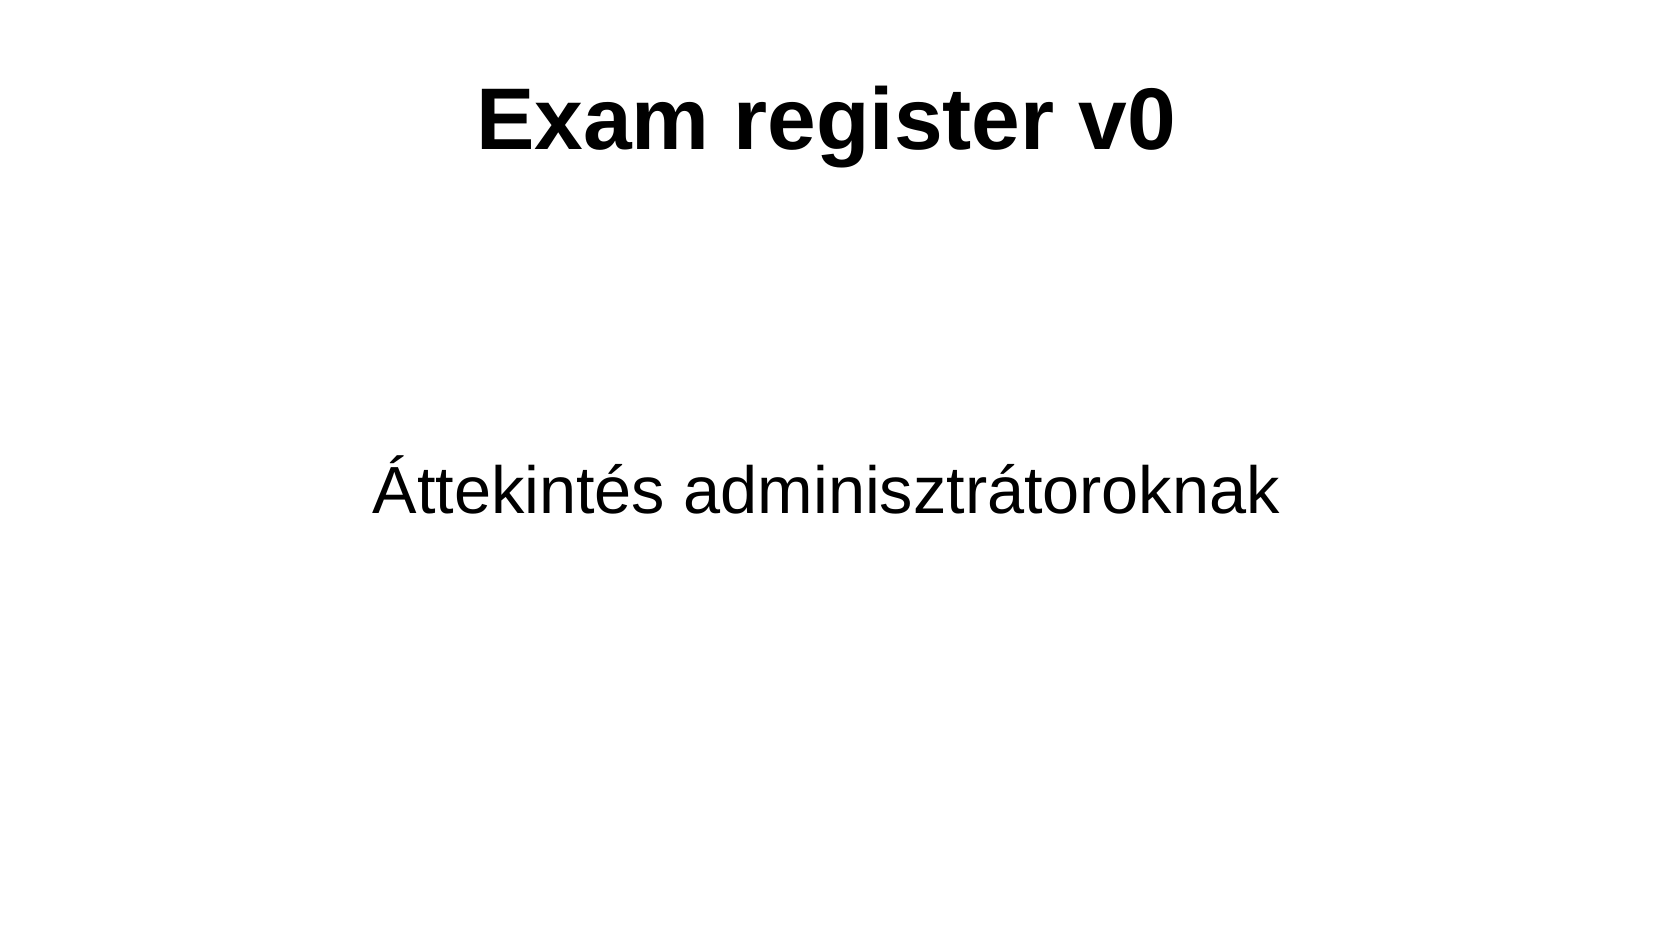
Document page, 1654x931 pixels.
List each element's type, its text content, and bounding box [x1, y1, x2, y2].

subtitle Áttekintés adminisztrátoroknak [82, 217, 1571, 757]
title Exam register v0 [82, 37, 1571, 193]
